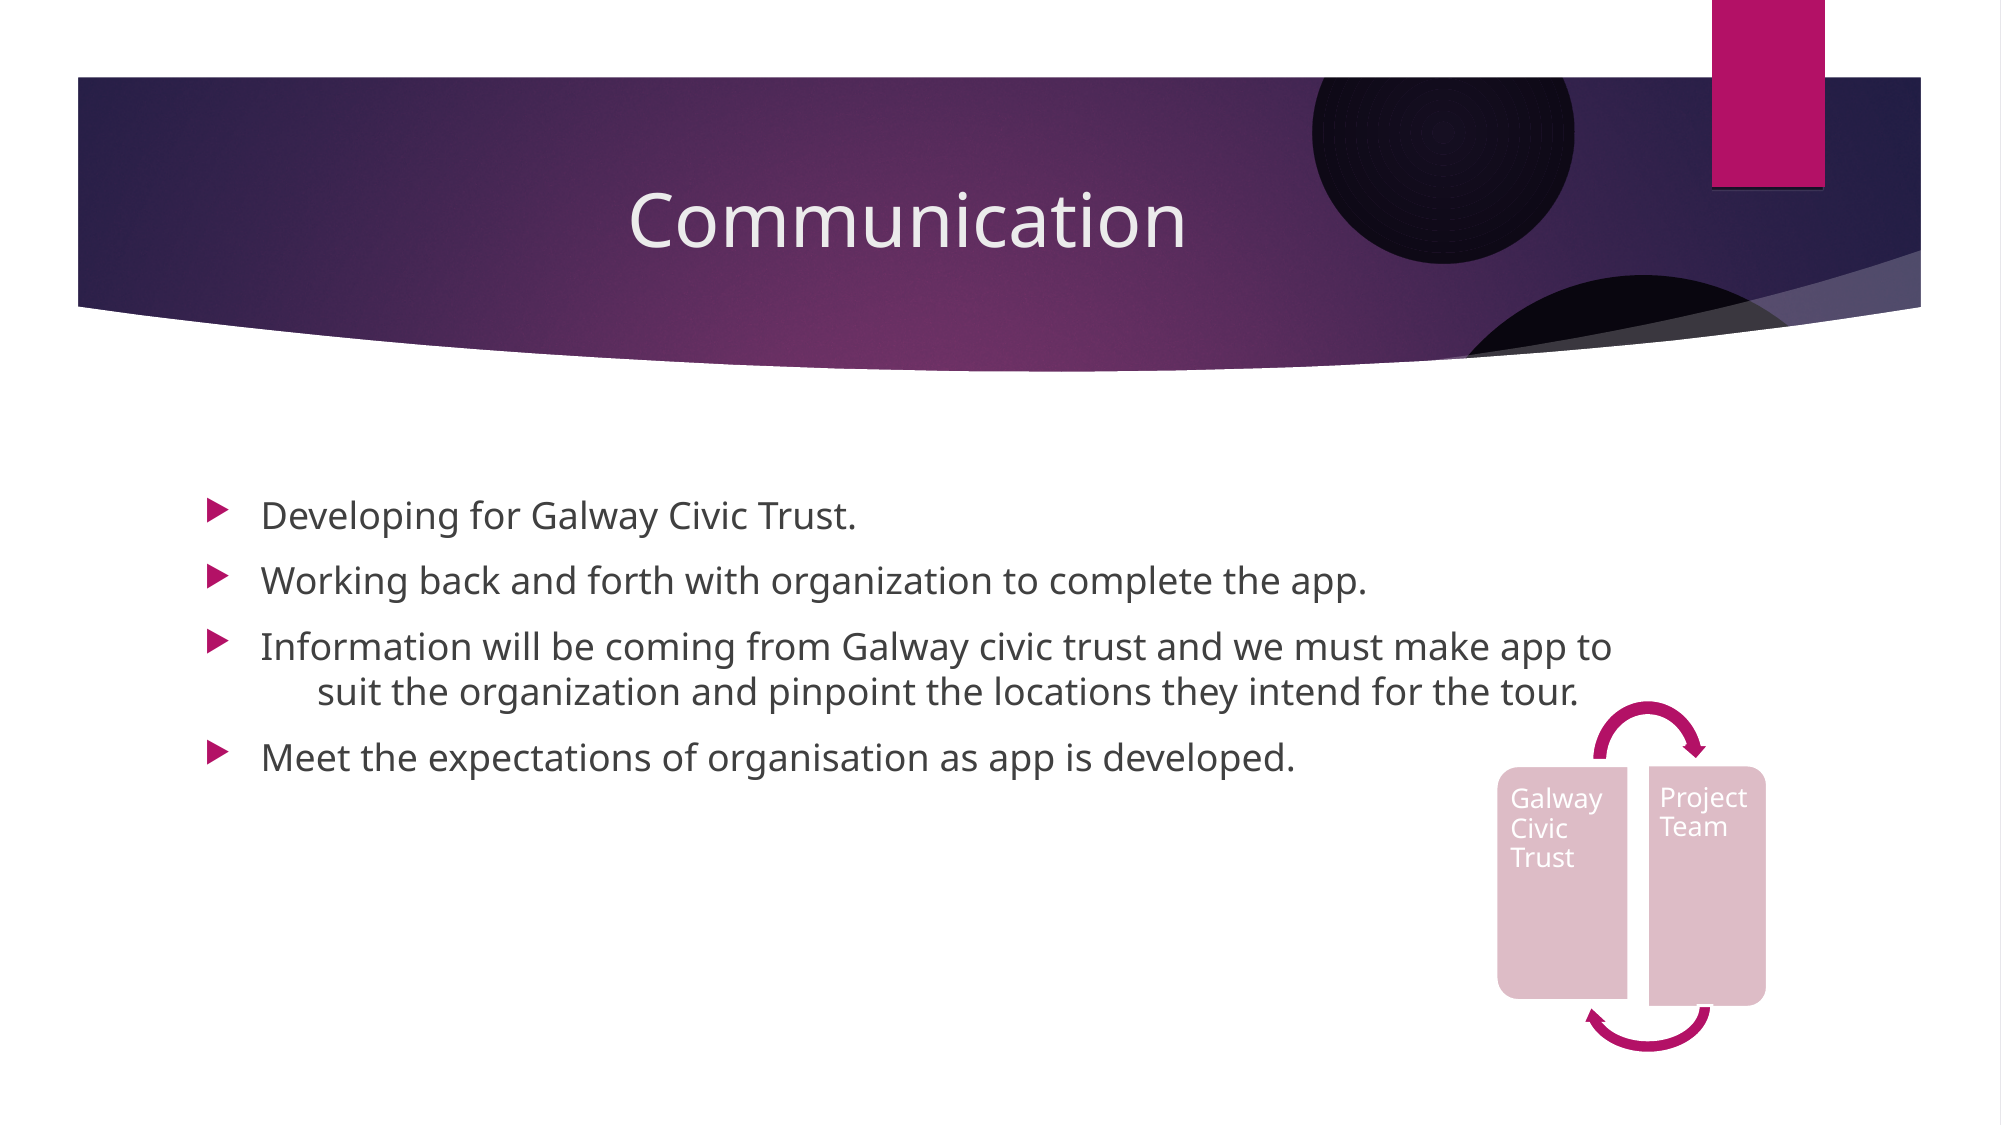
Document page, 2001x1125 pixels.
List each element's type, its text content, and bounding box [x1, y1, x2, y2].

list Developing for Galway Civic Trust. Working back and forth with organization to complete the app. Information will be coming from Galway civic trust and we must make app to suit the organization and pinpoint the locations they intend for the tour. Meet the expectations of organisation as app is developed. [189, 484, 1638, 1065]
title Communication [189, 159, 1627, 276]
text_box [1591, 699, 1710, 761]
text_box [1582, 1005, 1712, 1054]
text_box Galway Civic Trust [1495, 765, 1629, 1001]
text_box Project Team [1647, 764, 1768, 1008]
